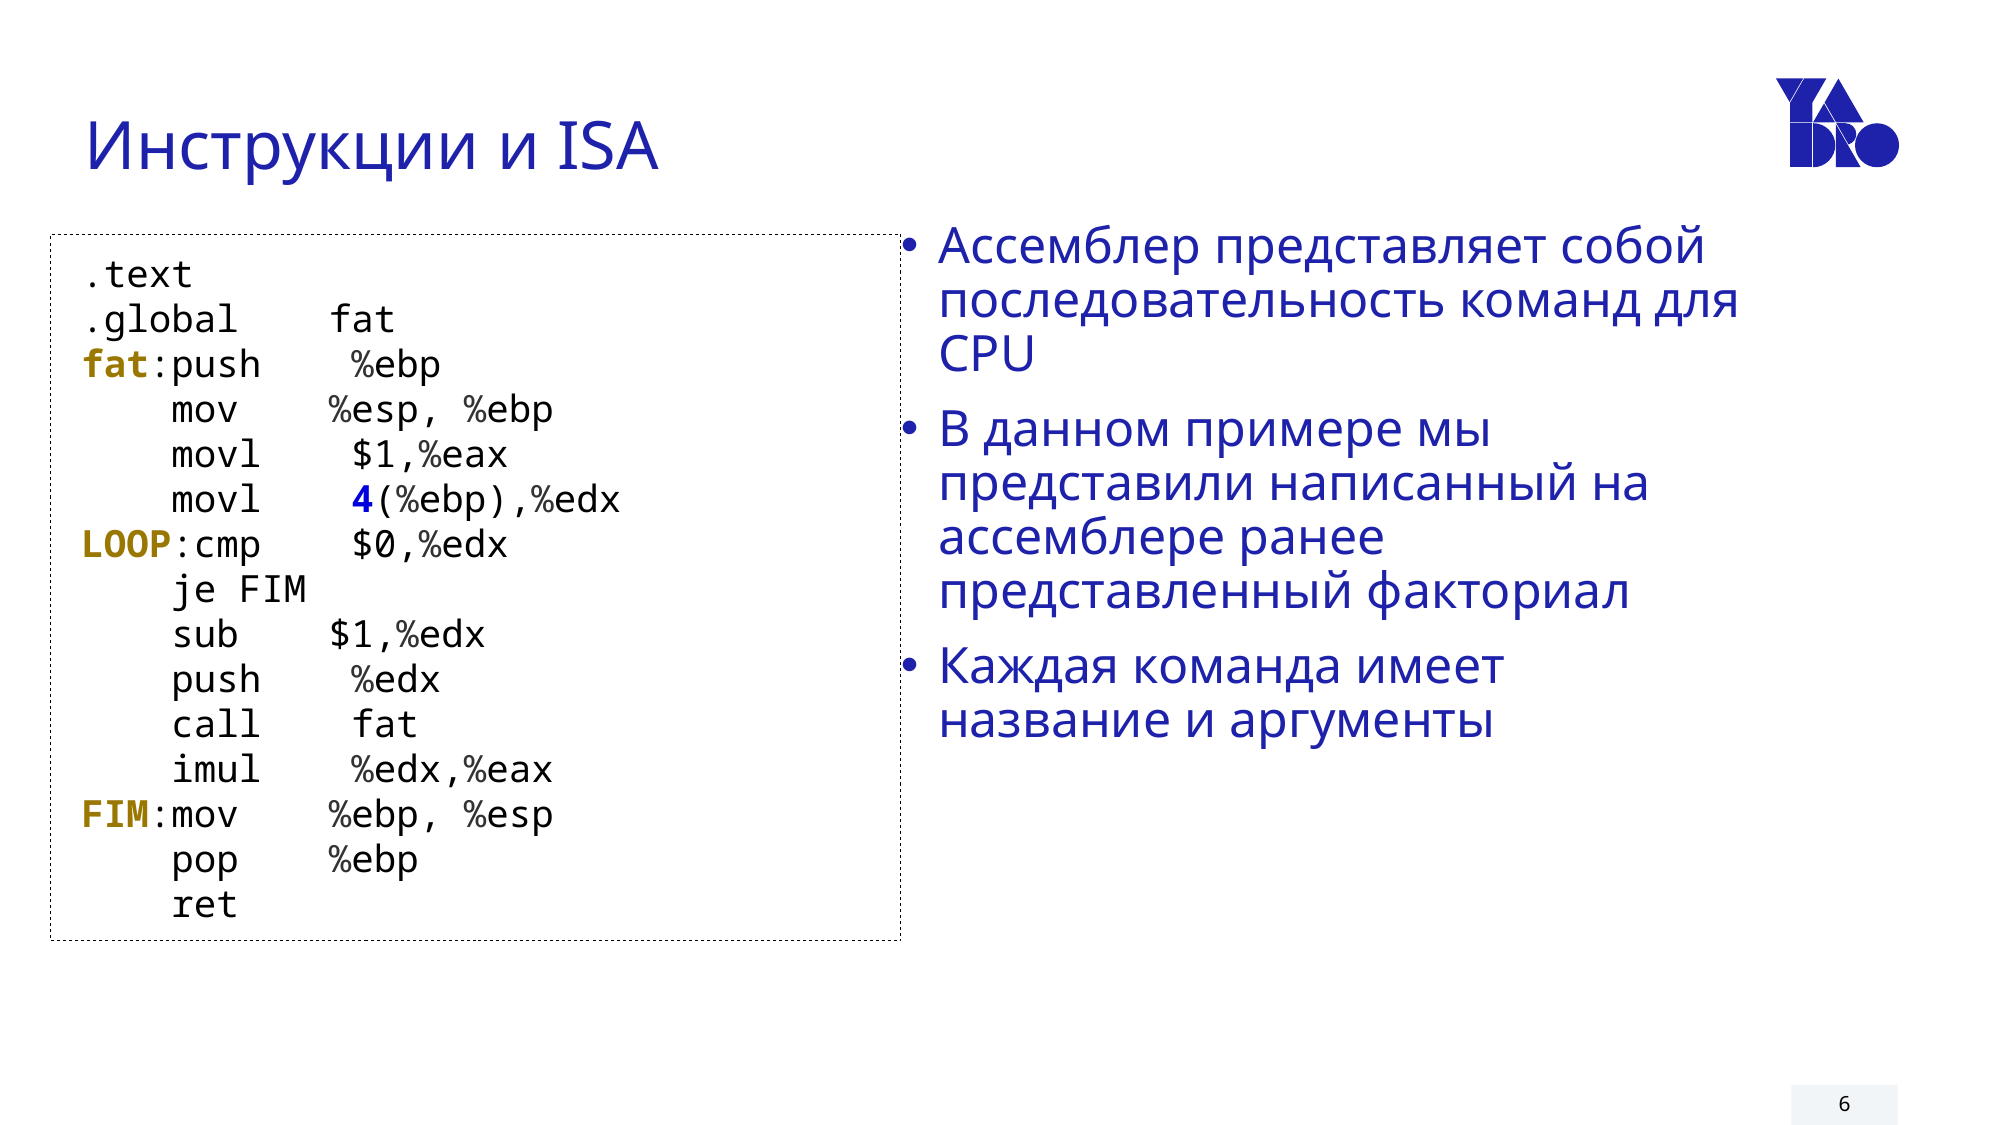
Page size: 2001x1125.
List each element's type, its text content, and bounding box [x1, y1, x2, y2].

title Инструкции и ISA [84, 109, 1674, 205]
list Ассемблер представляет собой последовательность команд для CPU В данном примере мы представили написанный на ассемблере ранее представленный факториал Каждая команда имеет название и аргументы [900, 220, 1746, 915]
text_box .text .global fat fat:push %ebp mov %esp, %ebp movl $1,%eax movl 4(%ebp),%edx LOOP:cmp $0,%edx je FIM sub $1,%edx push %edx call fat imul %edx,%eax FIM:mov %ebp, %esp pop %ebp ret [50, 234, 901, 941]
